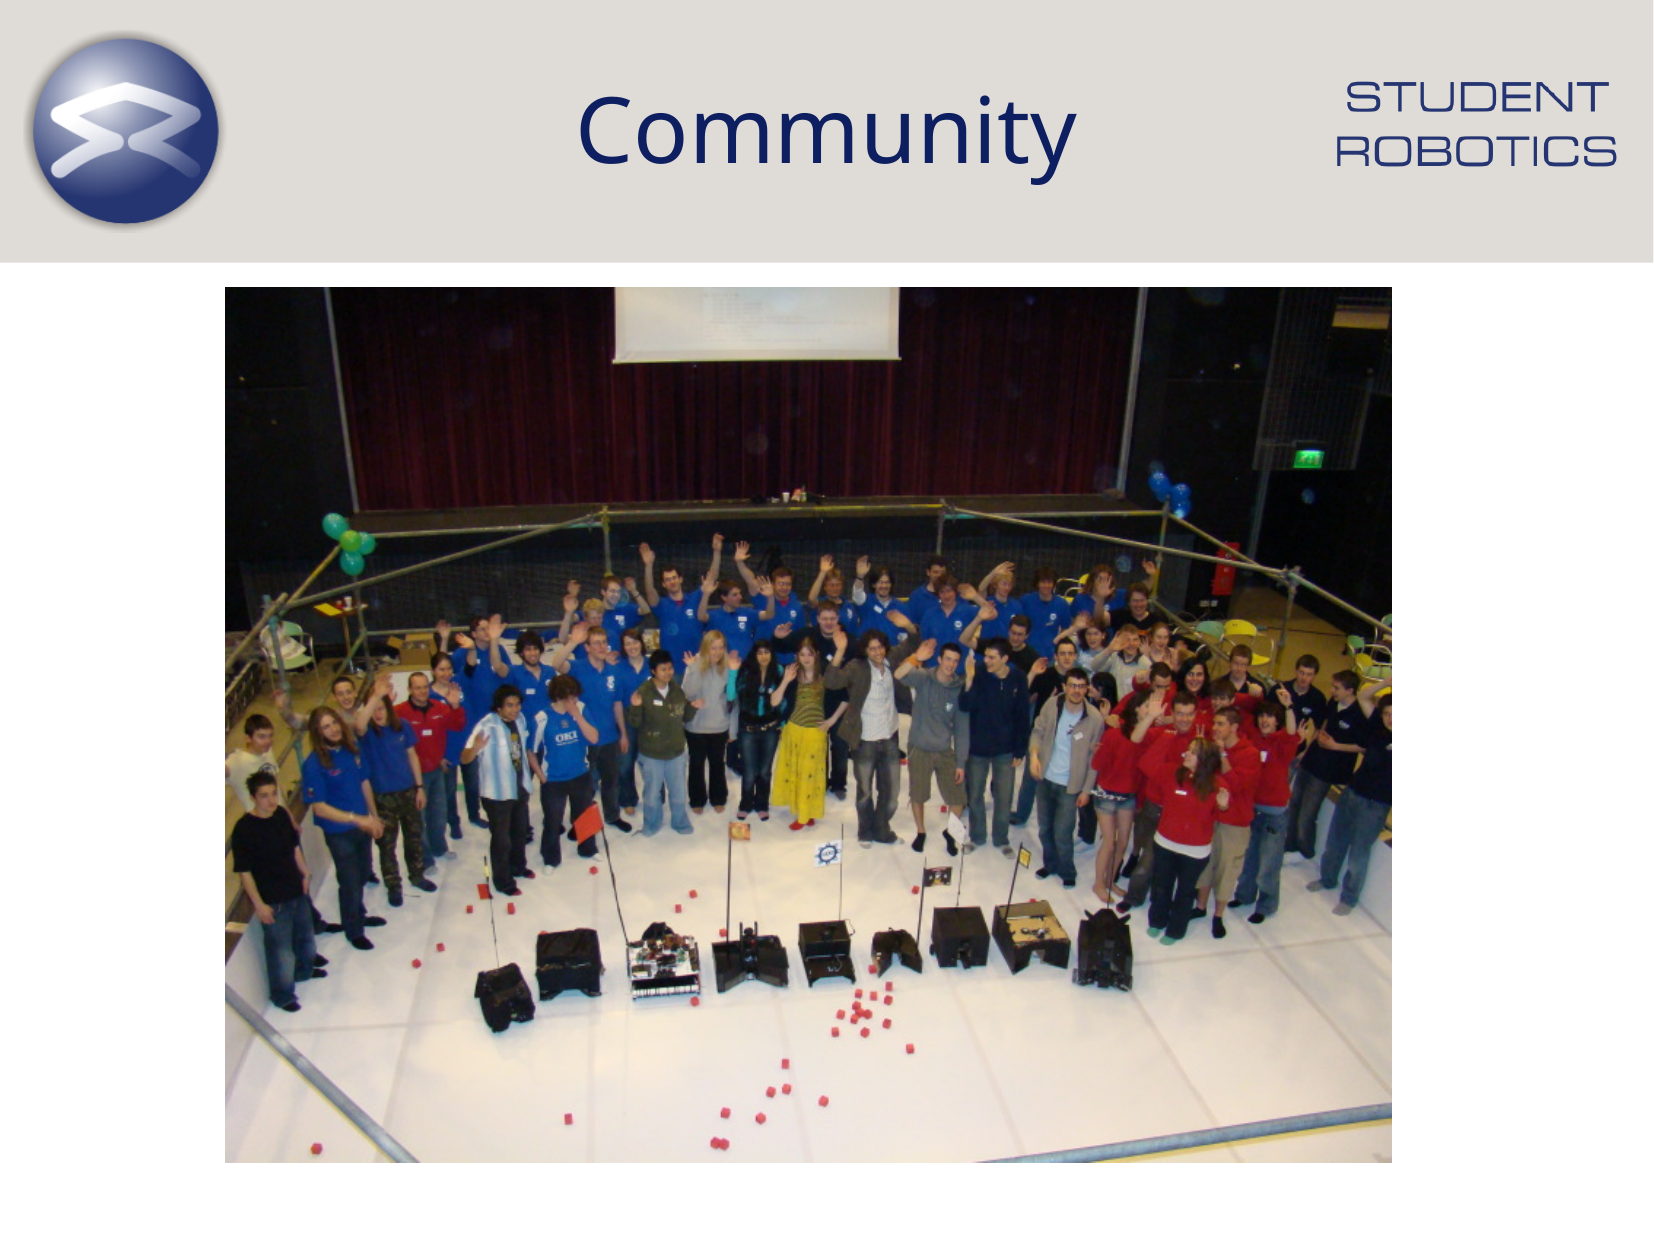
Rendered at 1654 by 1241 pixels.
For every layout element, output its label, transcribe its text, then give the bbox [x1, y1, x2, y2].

picture [1571, 68, 1633, 174]
picture [225, 287, 1392, 1163]
title Community [82, 0, 1571, 257]
picture [9, 19, 82, 245]
